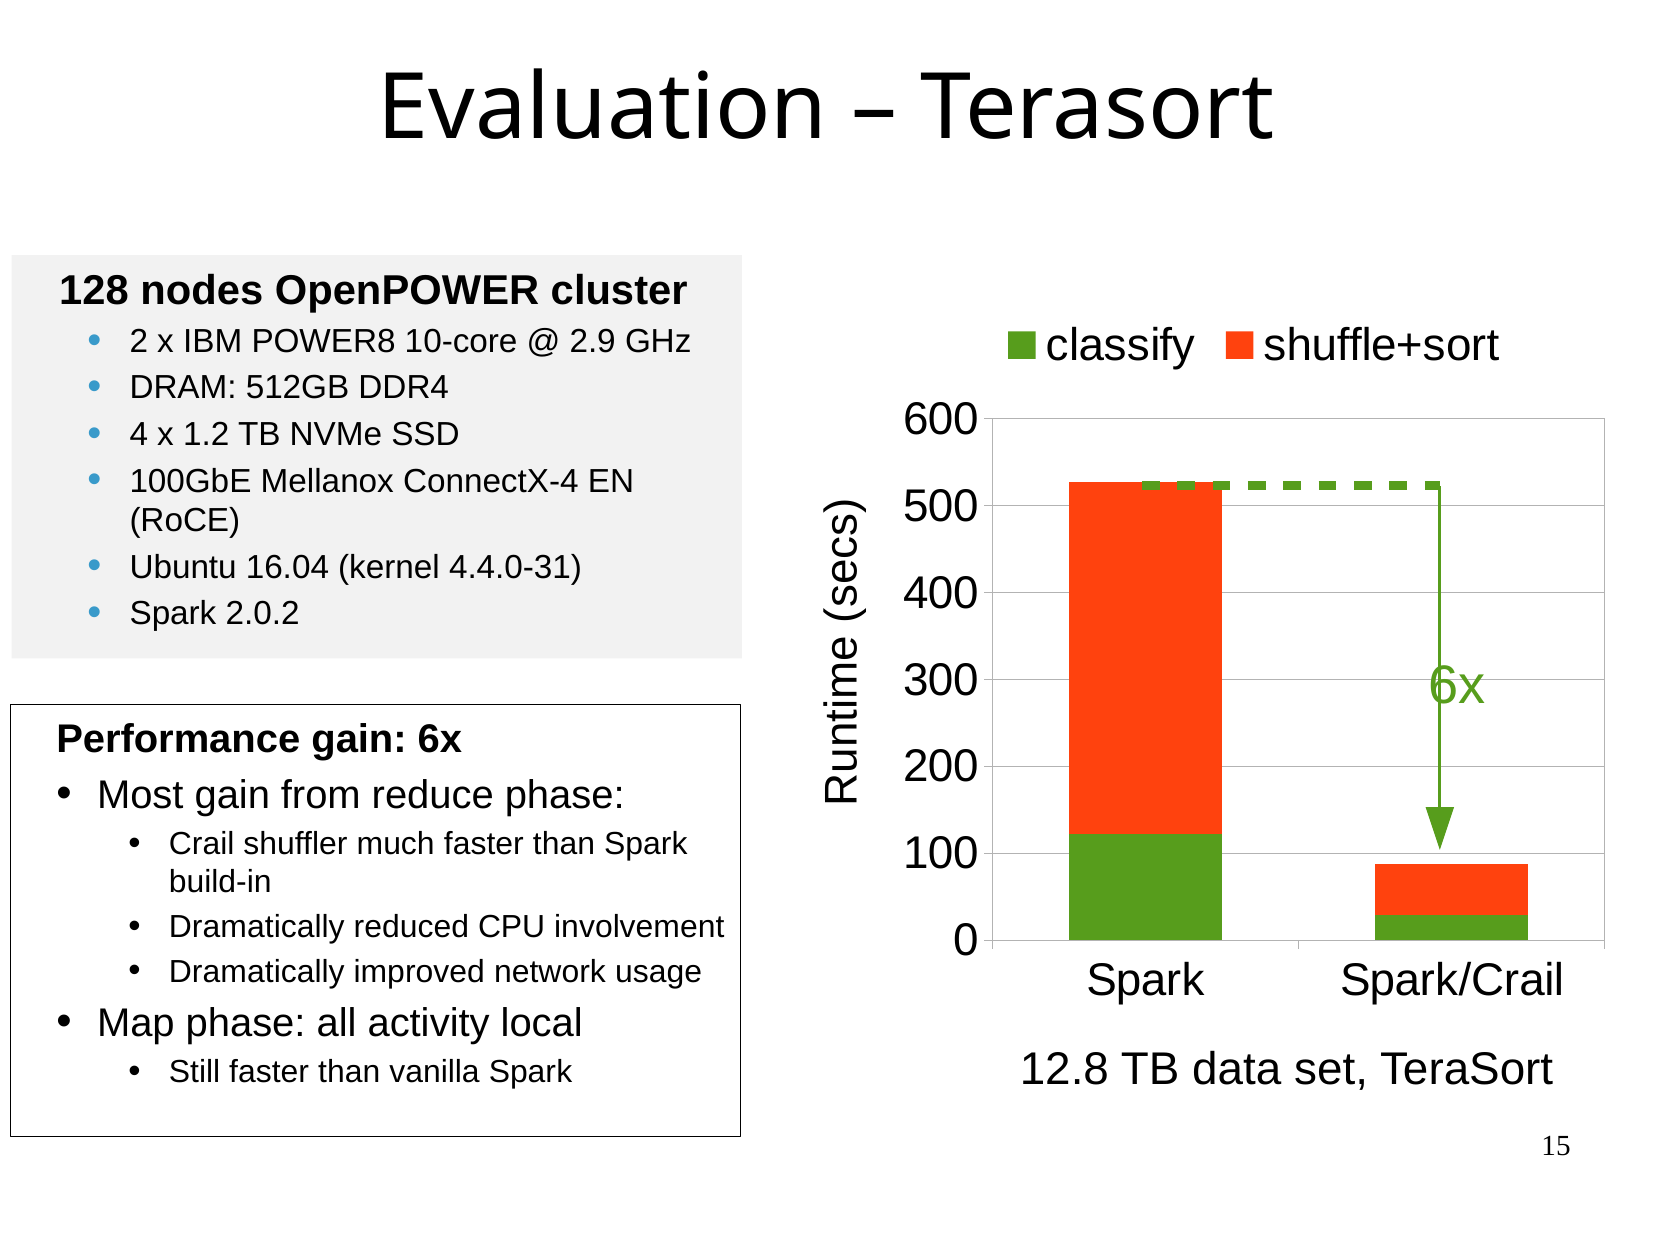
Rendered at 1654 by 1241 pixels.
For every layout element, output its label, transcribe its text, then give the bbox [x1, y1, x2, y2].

title Evaluation – Terasort [82, 45, 1571, 159]
text_box 6x [1413, 646, 1518, 730]
text_box Performance gain: 6x Most gain from reduce phase: Crail shuffler much faster than Spark build-in Dramatically reduced CPU involvement Dramatically improved network usage Map phase: all activity local Still faster than vanilla Spark [10, 704, 741, 1137]
list 128 nodes OpenPOWER cluster 2 x IBM POWER8 10-core @ 2.9 GHz DRAM: 512GB DDR4 4 x 1.2 TB NVMe SSD 100GbE Mellanox ConnectX-4 EN (RoCE) Ubuntu 16.04 (kernel 4.4.0-31) Spark 2.0.2 [11, 255, 742, 659]
chart [888, 300, 1620, 1020]
text_box 12.8 TB data set, TeraSort [1005, 1035, 1591, 1102]
text_box Runtime (secs) [807, 483, 875, 822]
